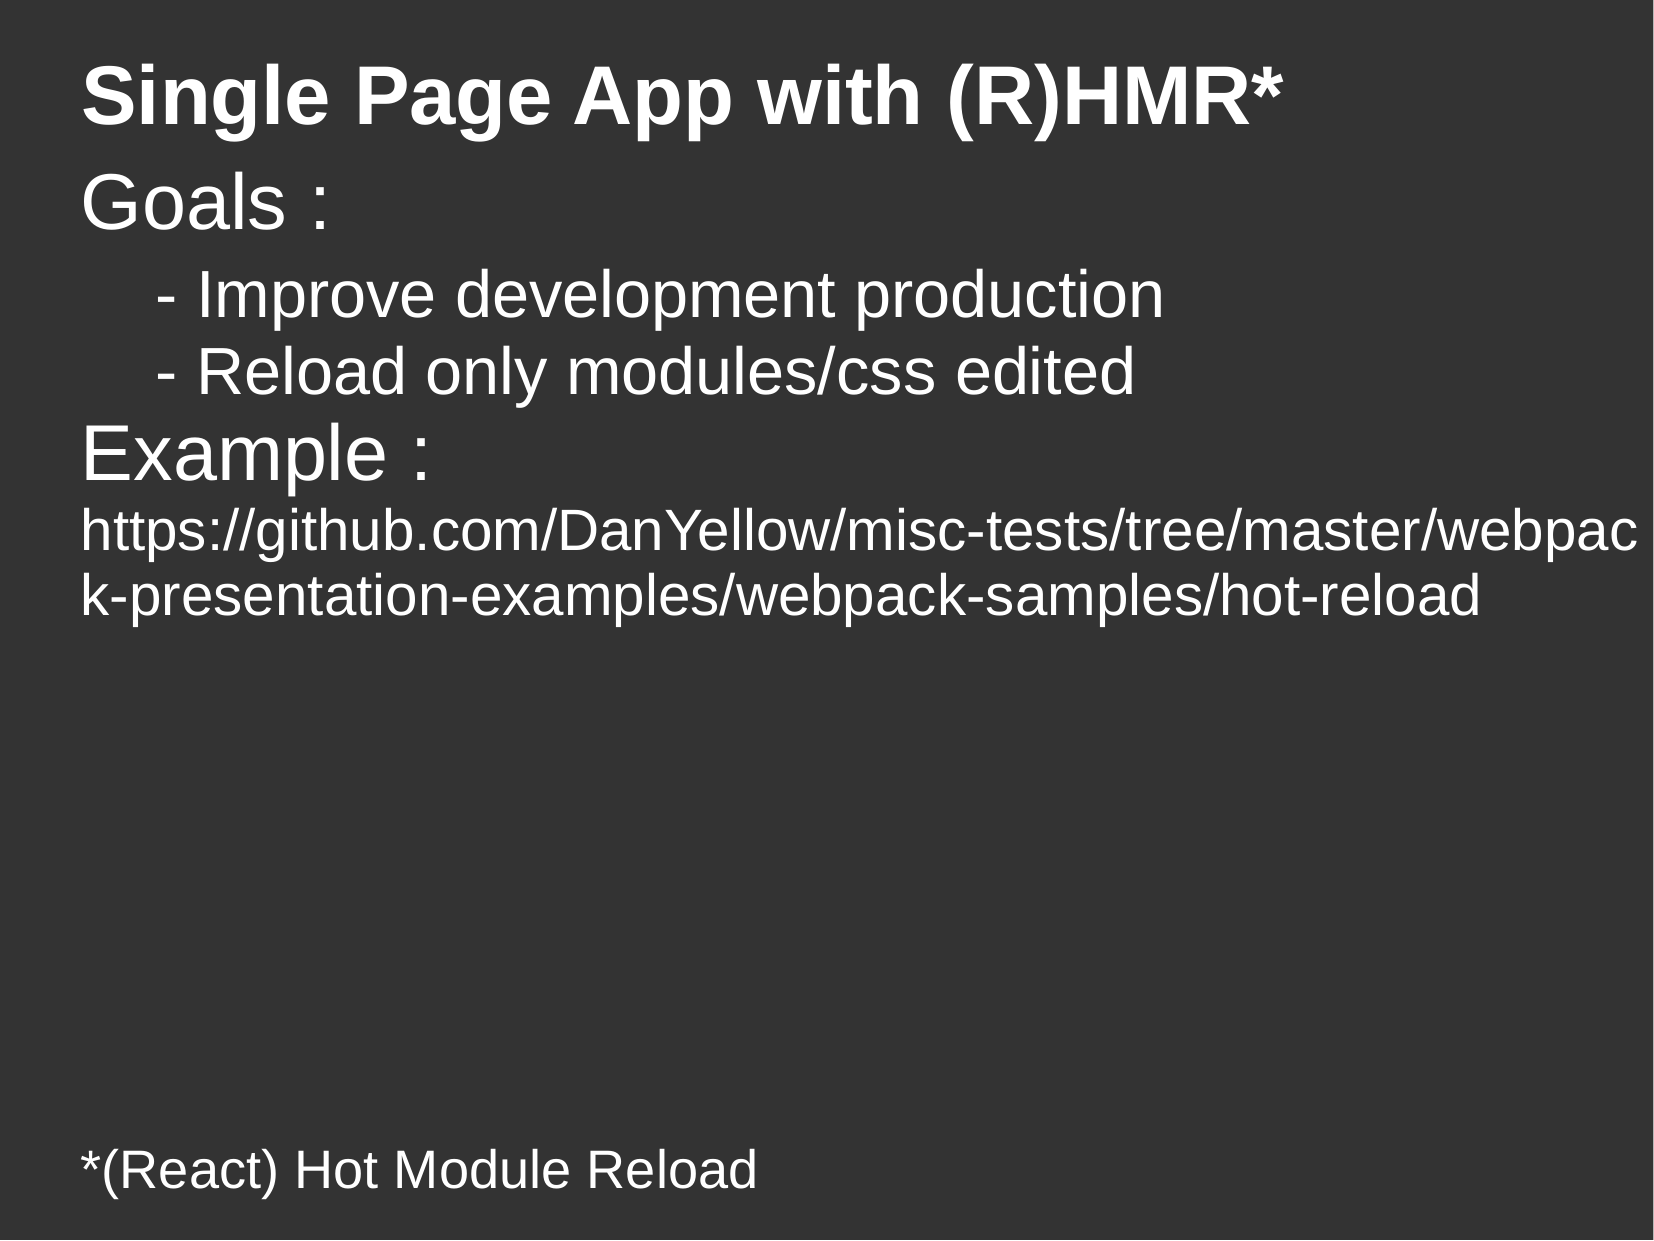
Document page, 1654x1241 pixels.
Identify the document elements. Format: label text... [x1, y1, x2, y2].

title Single Page App with (R)HMR* [81, 49, 1570, 257]
title Goals : - Improve development production - Reload only modules/css edited Example : https://github.com/DanYellow/misc-tests/tree/master/webpack-presentation-examples/webpack-samples/hot-reload [80, 157, 1654, 872]
title *(React) Hot Module Reload [80, 1140, 1569, 1232]
